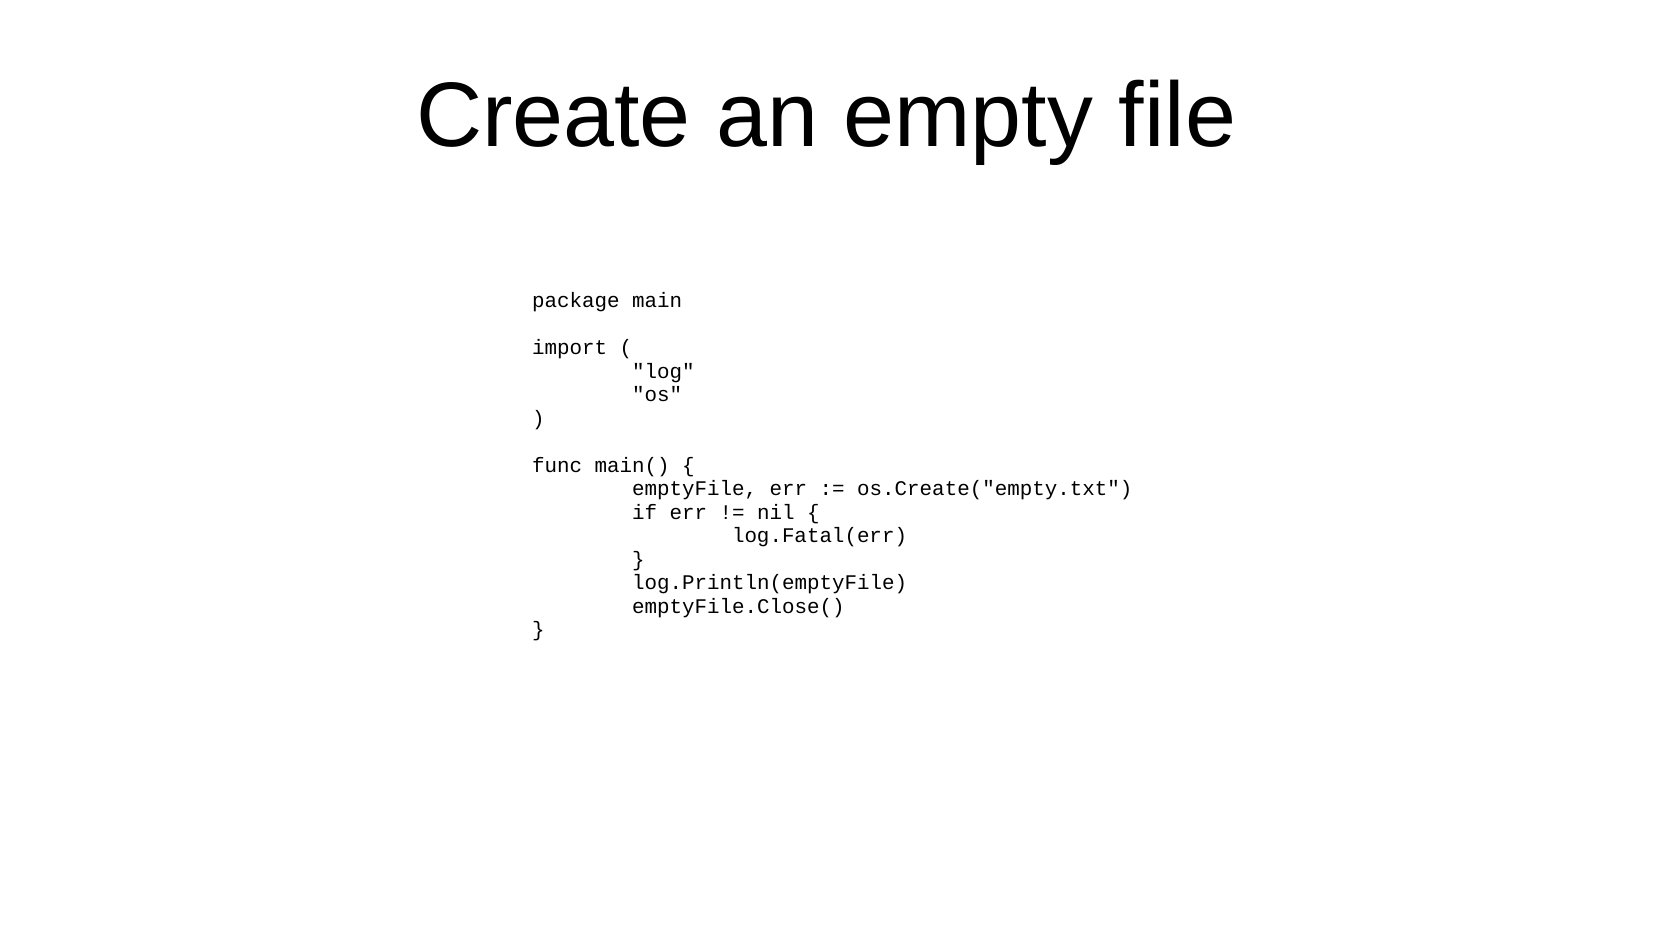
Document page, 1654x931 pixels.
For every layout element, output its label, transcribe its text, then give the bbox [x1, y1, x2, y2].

text_box package main import ( "log" "os" ) func main() { emptyFile, err := os.Create("empty.txt") if err != nil { log.Fatal(err) } log.Println(emptyFile) emptyFile.Close() } [517, 283, 1147, 651]
title Create an empty file [82, 37, 1571, 193]
